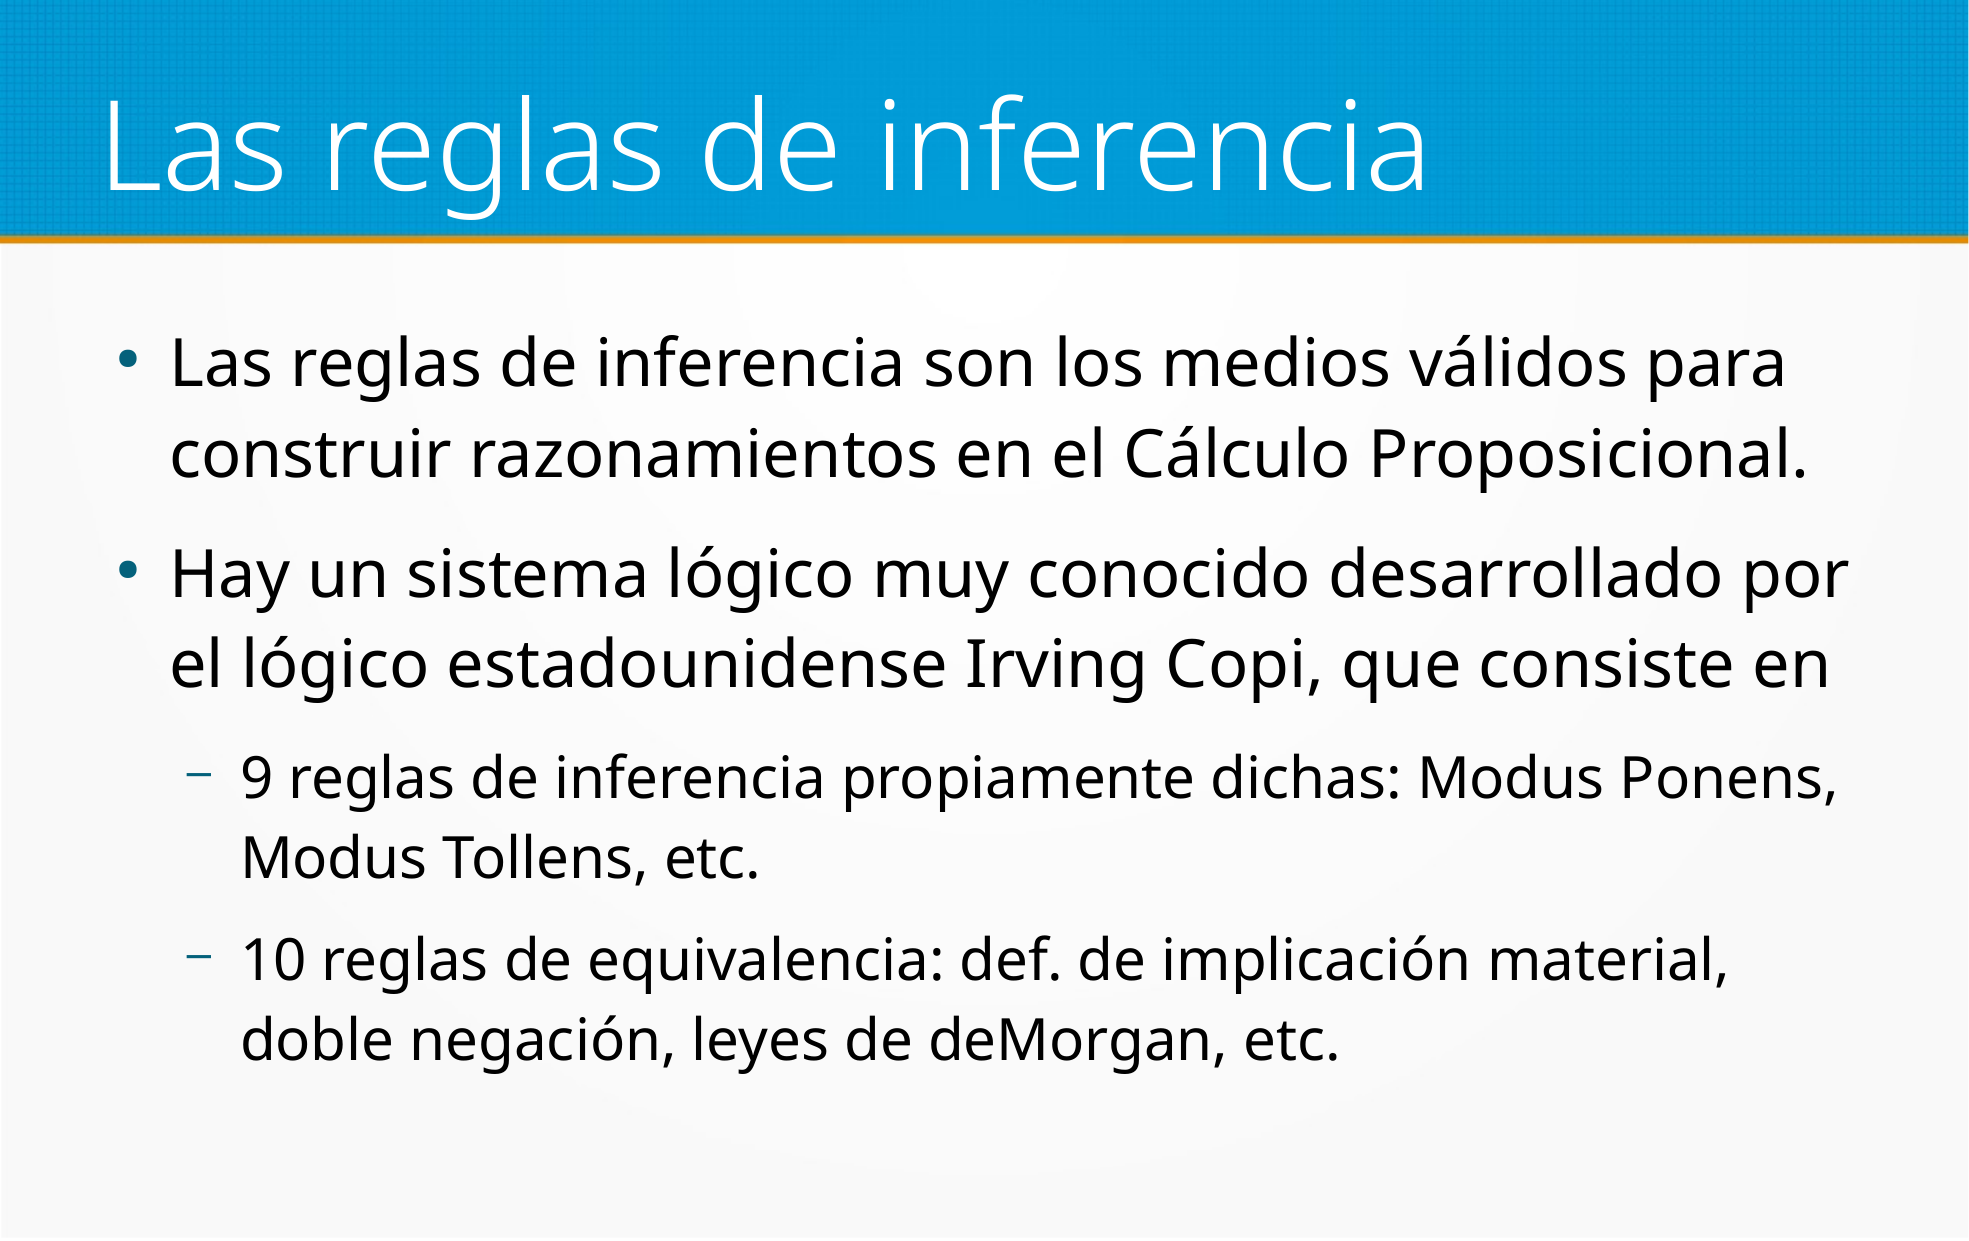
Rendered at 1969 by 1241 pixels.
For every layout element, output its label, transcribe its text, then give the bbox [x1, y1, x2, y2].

list Las reglas de inferencia son los medios válidos para construir razonamientos en el Cálculo Proposicional. Hay un sistema lógico muy conocido desarrollado por el lógico estadounidense Irving Copi, que consiste en 9 reglas de inferencia propiamente dichas: Modus Ponens, Modus Tollens, etc. 10 reglas de equivalencia: def. de implicación material, doble negación, leyes de deMorgan, etc. [98, 315, 1861, 1081]
picture [0, 233, 1969, 1241]
title Las reglas de inferencia [98, 19, 1870, 227]
